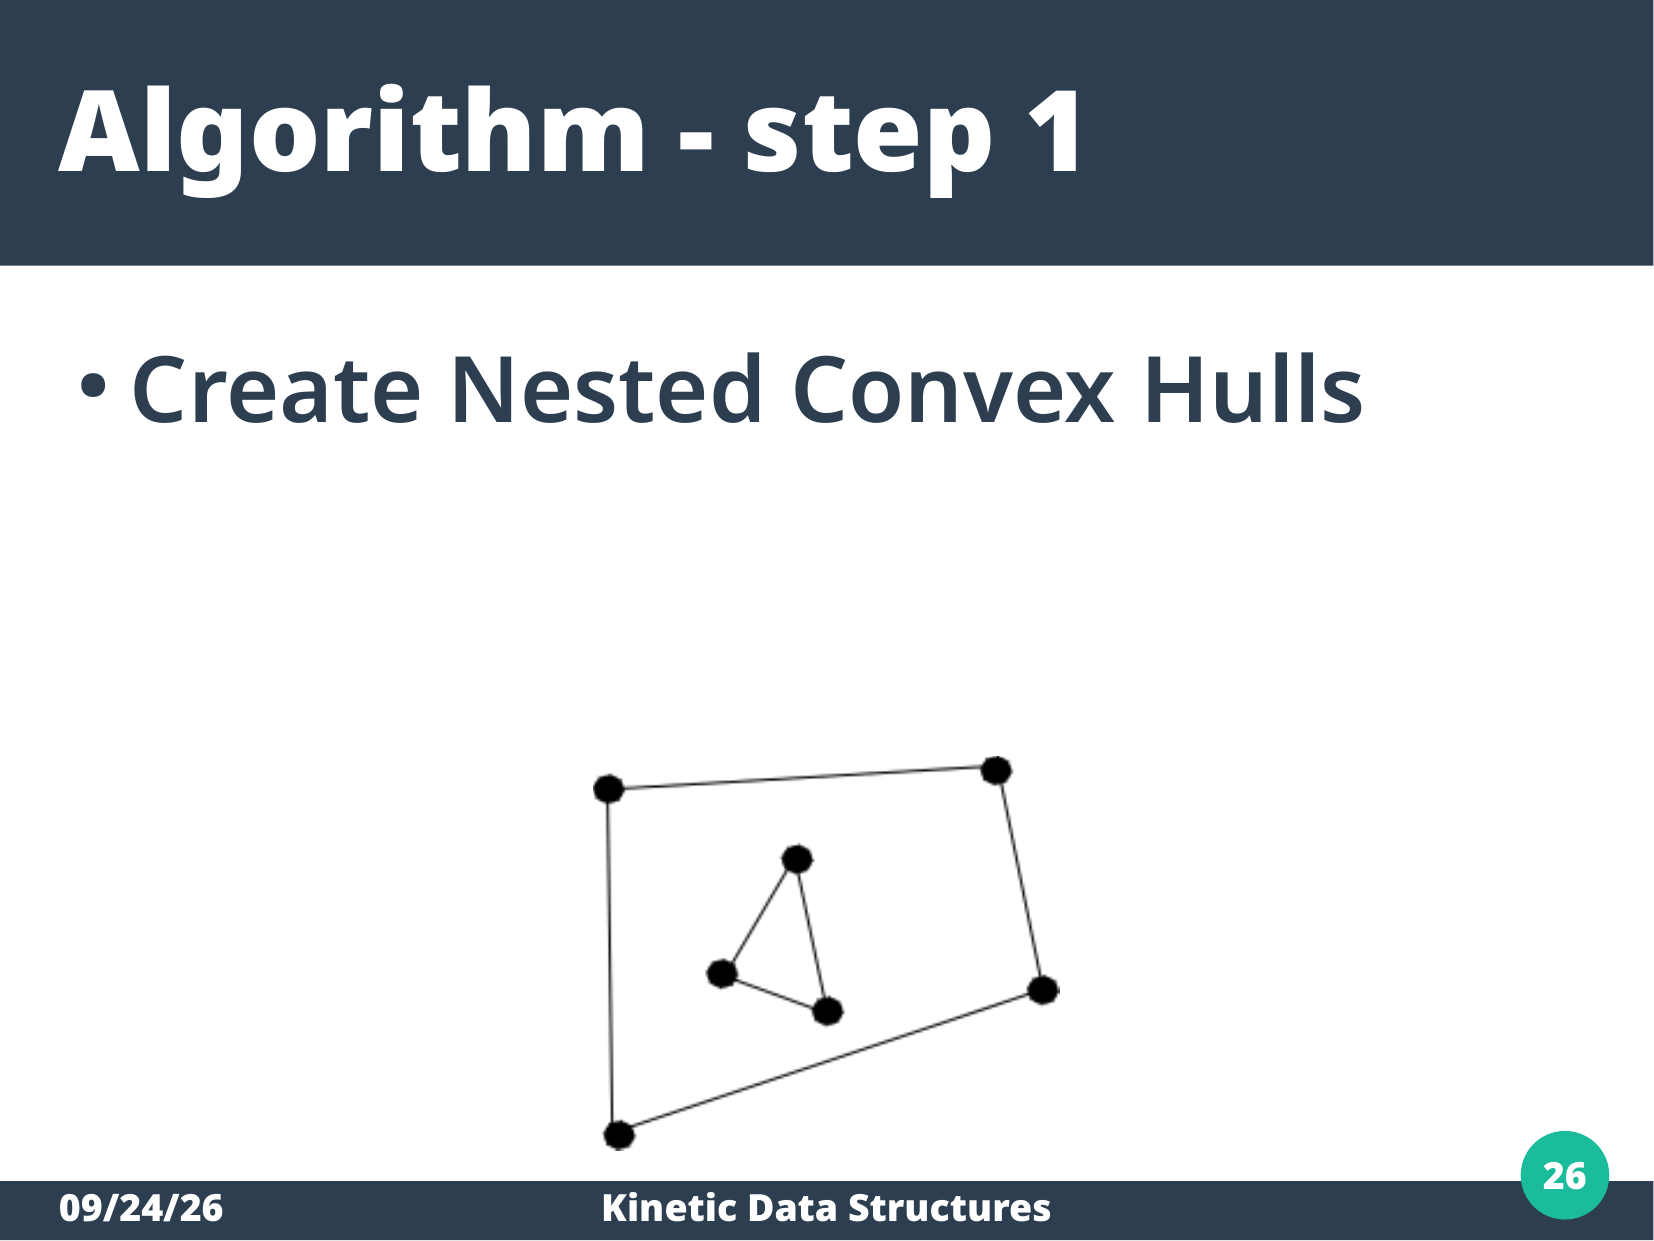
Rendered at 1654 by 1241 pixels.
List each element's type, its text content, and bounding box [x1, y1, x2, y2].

list Create Nested Convex Hulls [59, 324, 1595, 720]
title Algorithm - step 1 [59, 49, 1595, 207]
picture [593, 756, 1060, 1151]
